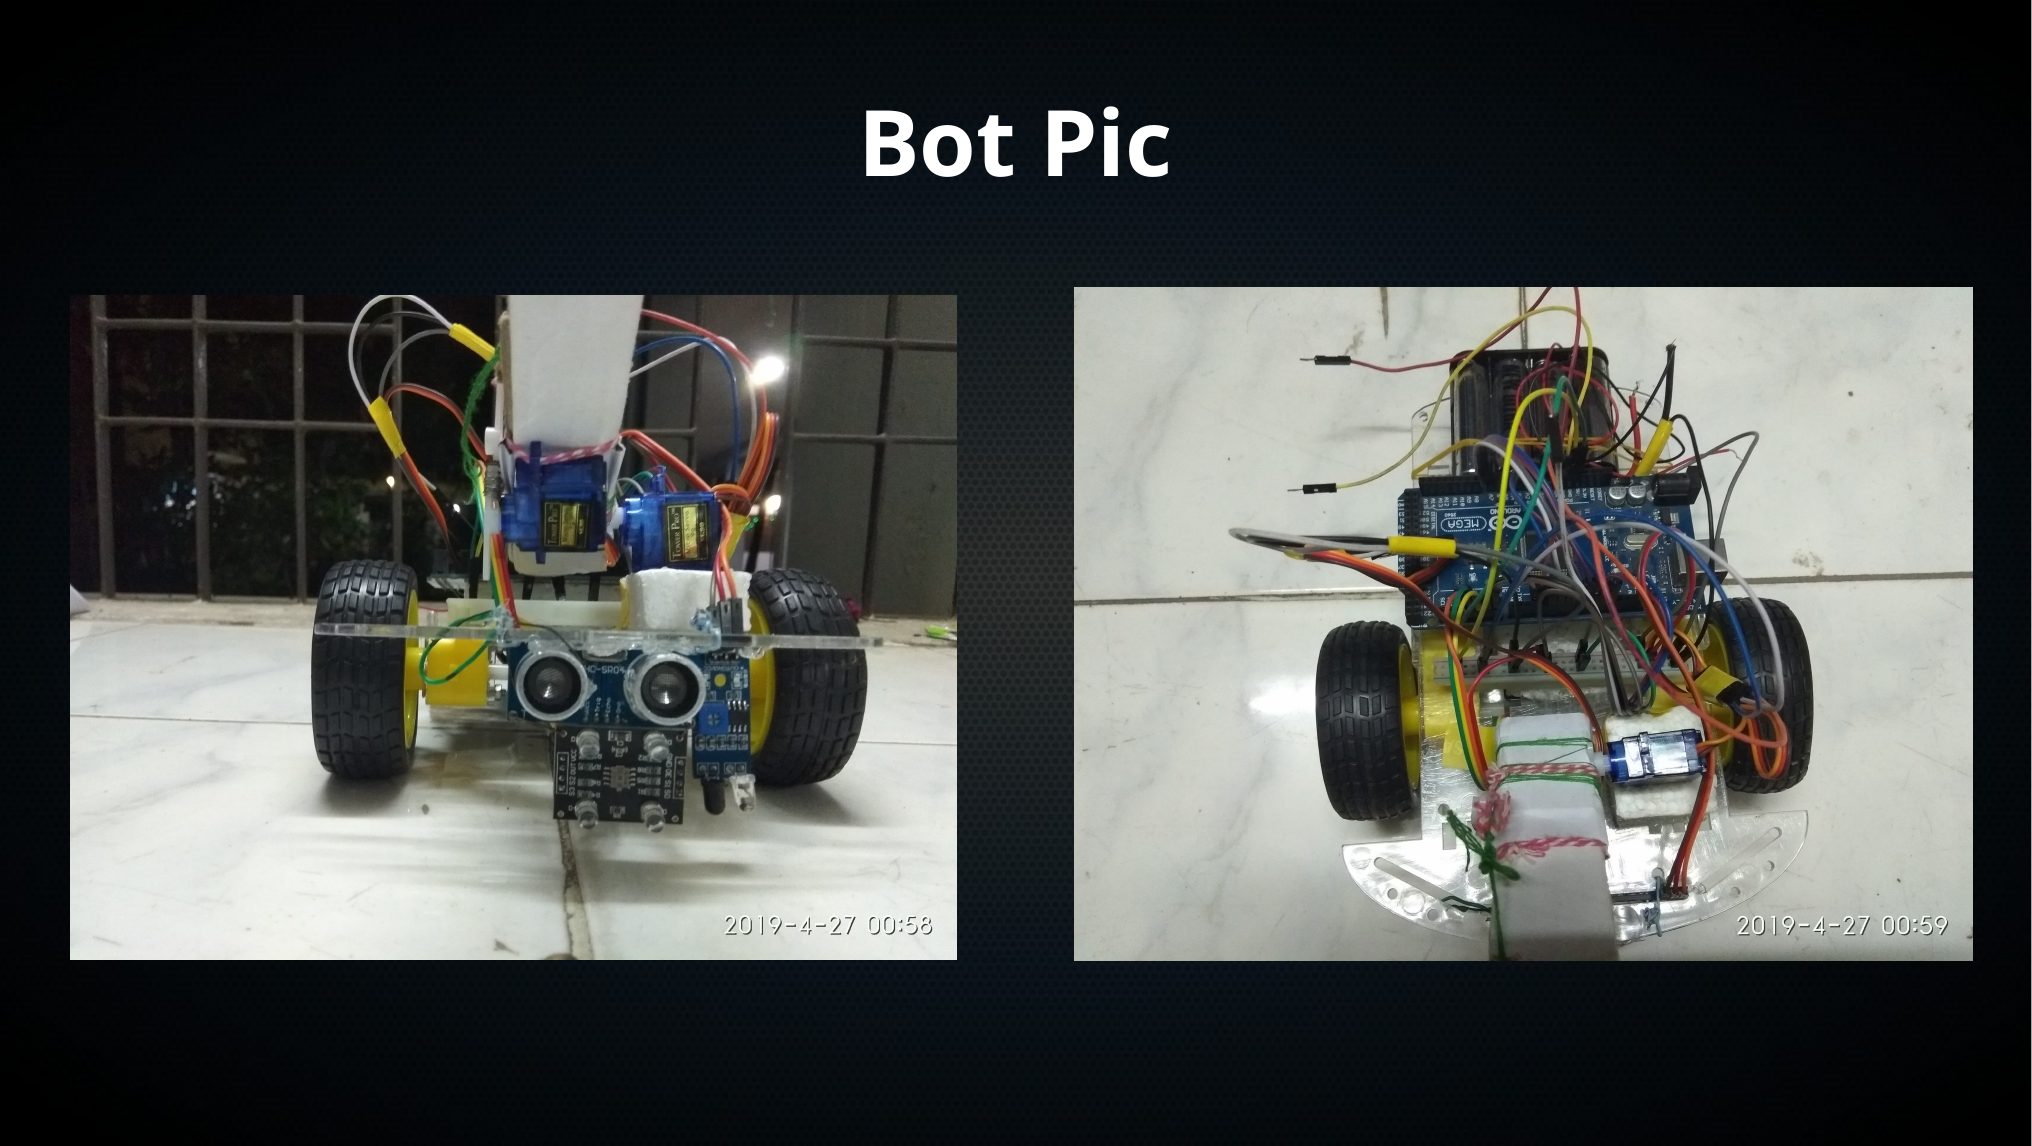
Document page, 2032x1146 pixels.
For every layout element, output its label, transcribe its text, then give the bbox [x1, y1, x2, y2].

picture [0, 0, 2032, 1146]
title Bot Pic [101, 26, 1930, 257]
